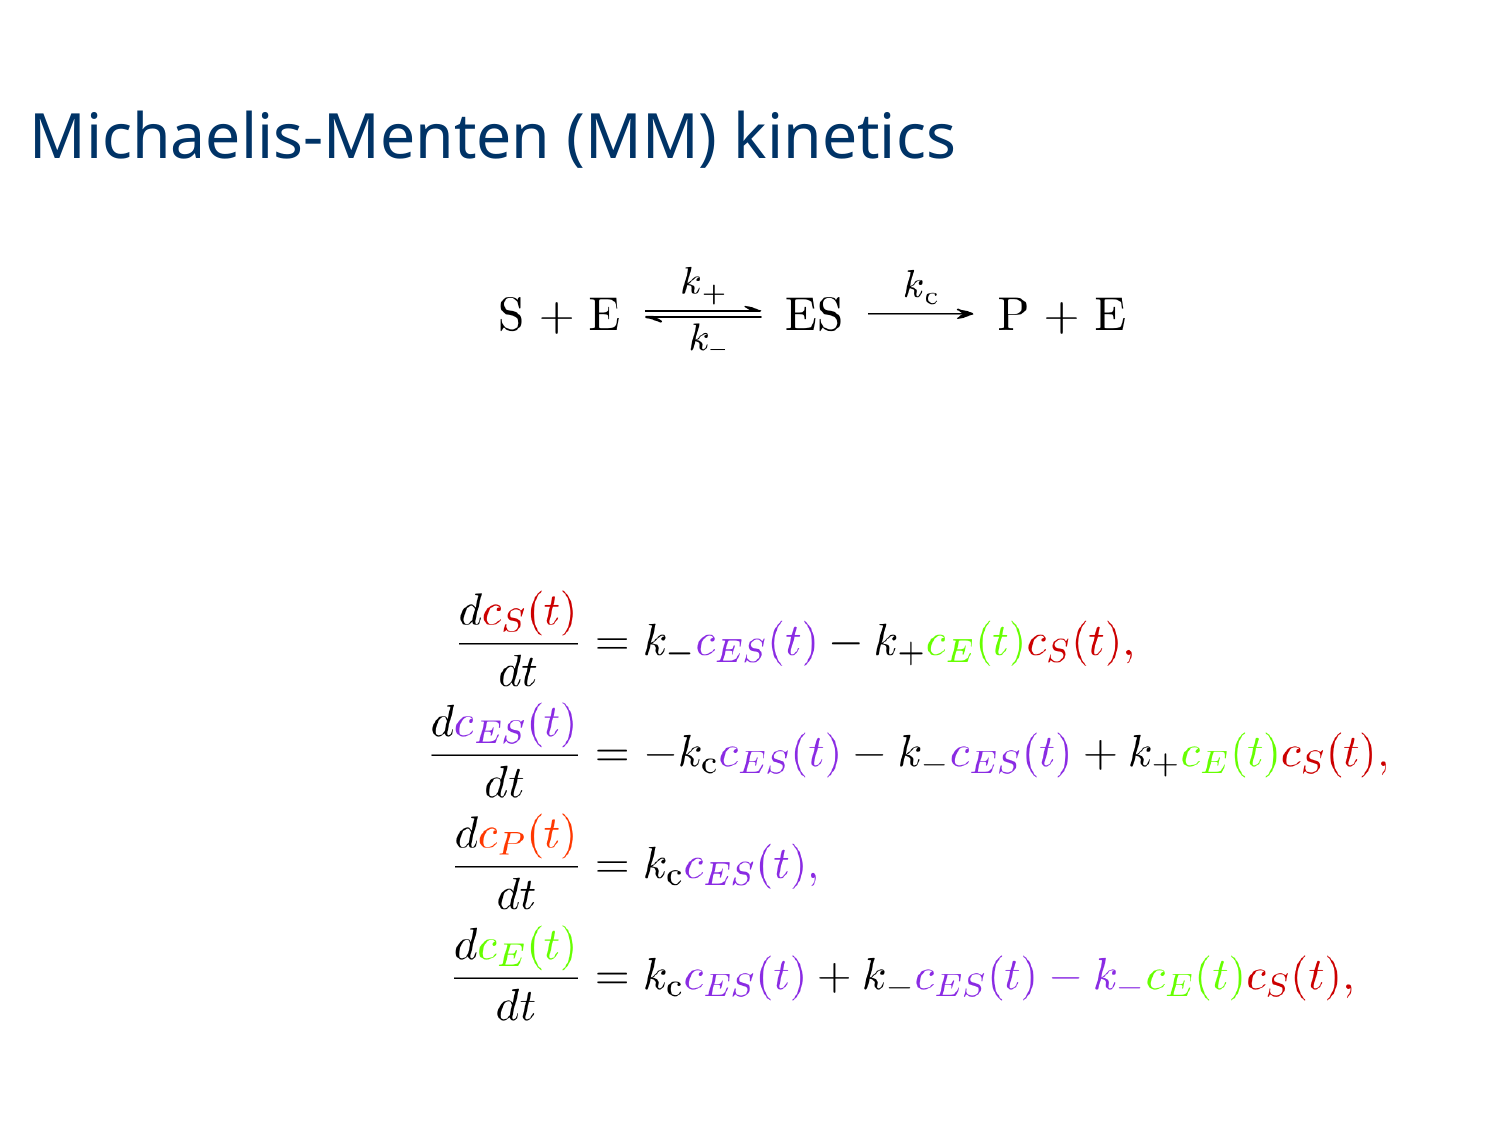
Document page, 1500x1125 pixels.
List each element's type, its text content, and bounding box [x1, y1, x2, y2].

title Michaelis-Menten (MM) kinetics [29, 103, 1448, 175]
picture [472, 247, 1146, 378]
picture [425, 590, 1406, 1036]
